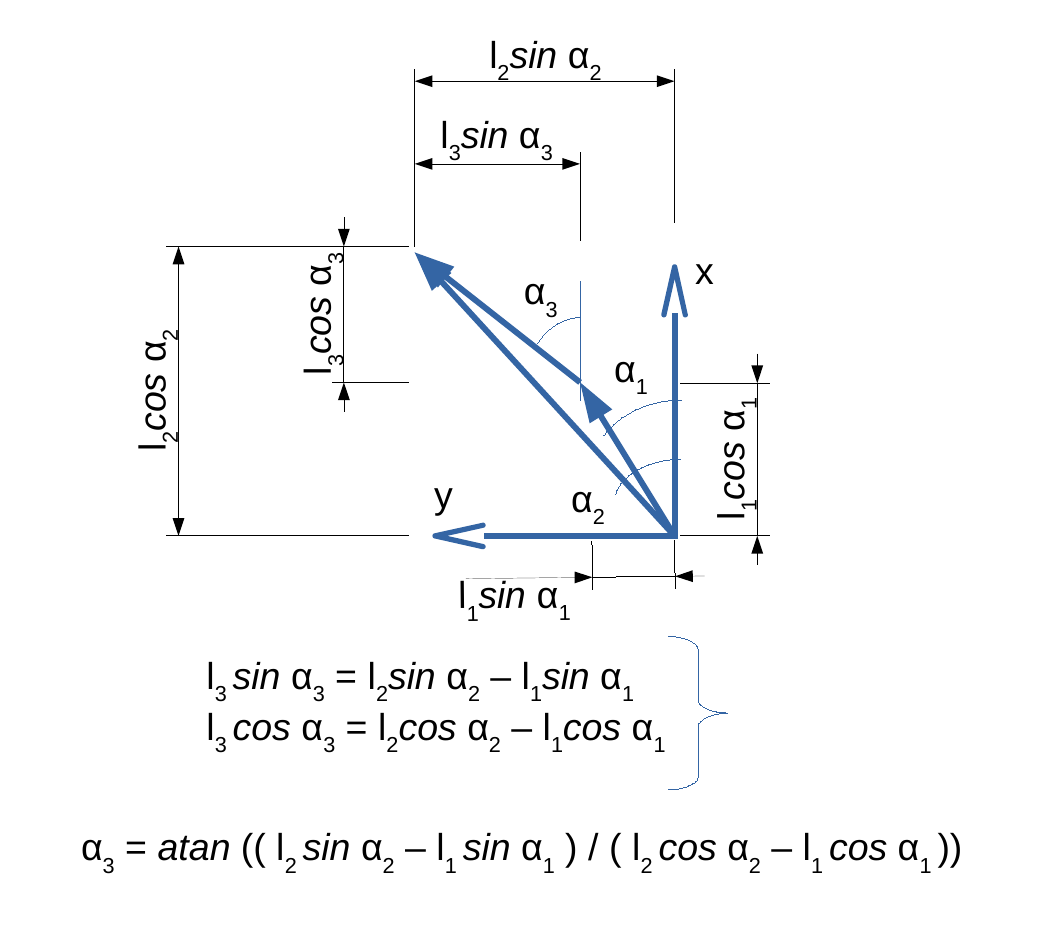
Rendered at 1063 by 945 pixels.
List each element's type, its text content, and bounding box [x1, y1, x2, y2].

text_box x [680, 242, 729, 300]
text_box α3 [509, 263, 573, 330]
text_box α2 [556, 470, 620, 533]
text_box y [419, 467, 468, 525]
text_box α3 = atan (( l2 sin α2 – l1 sin α1 ) / ( l2 cos α2 – l1 cos α1 )) [66, 819, 1010, 928]
text_box α1 [599, 341, 663, 424]
text_box l3 sin α3 = l2sin α2 – l1sin α1 l3 cos α3 = l2cos α2 – l1cos α1 [191, 648, 681, 807]
